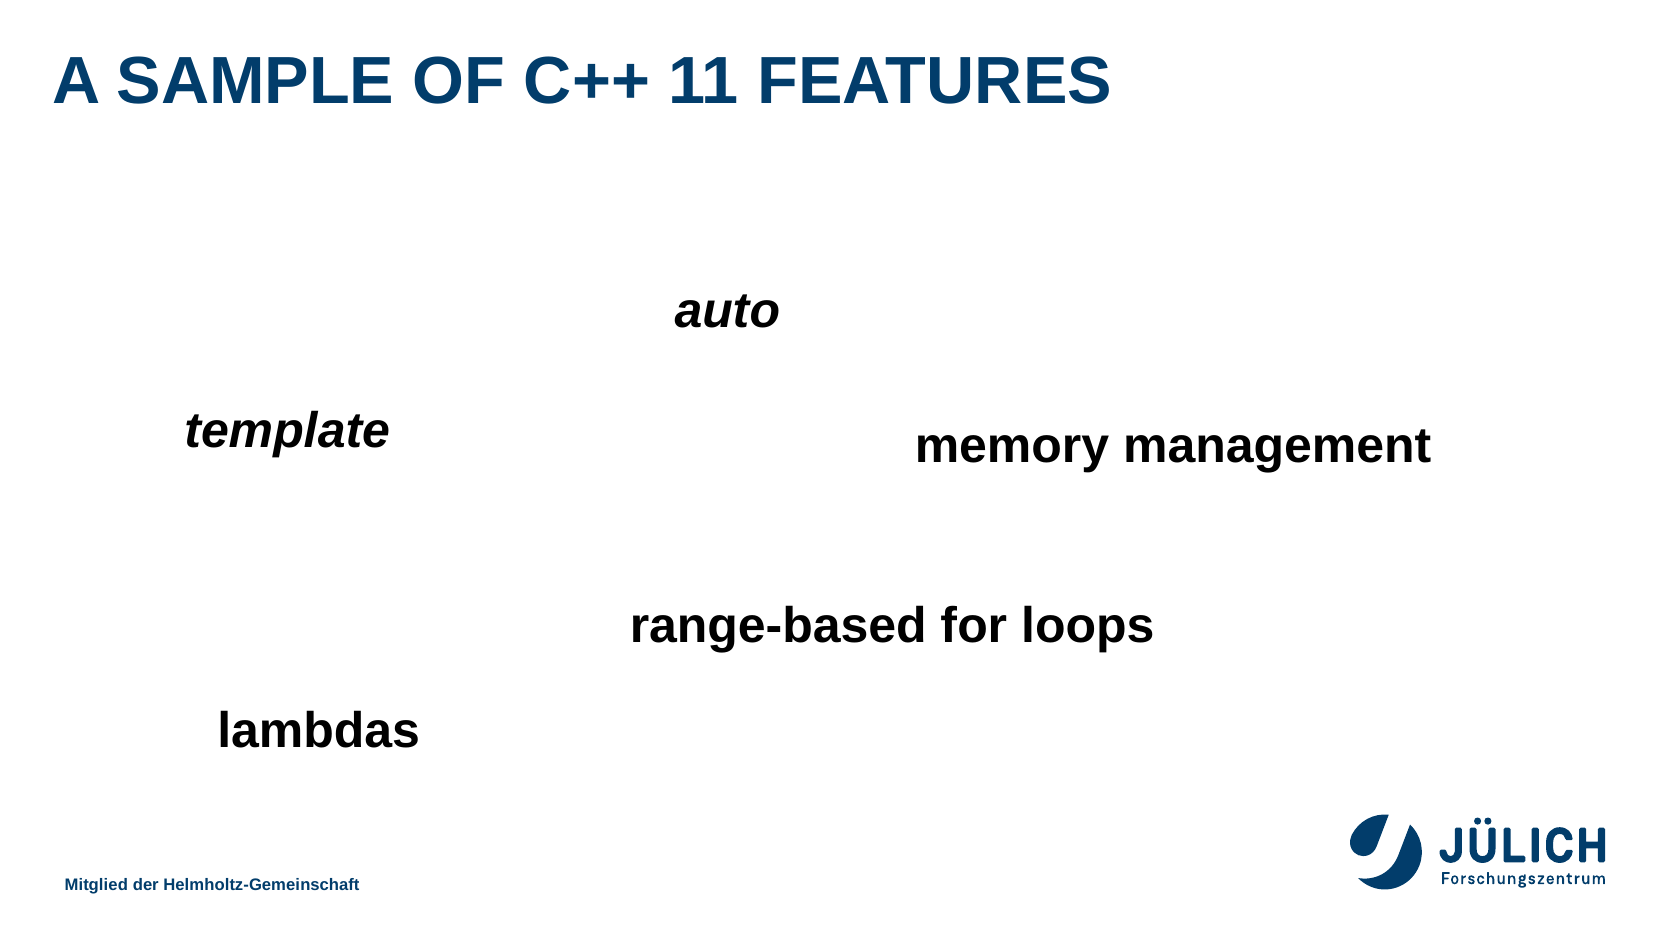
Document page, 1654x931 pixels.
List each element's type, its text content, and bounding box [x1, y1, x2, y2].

text_box memory management [900, 405, 1447, 481]
text_box lambdas [202, 690, 436, 766]
text_box range-based for loops [615, 585, 1170, 661]
title A Sample of C++ 11 Features [52, 43, 1606, 194]
text_box template [169, 390, 406, 465]
text_box auto [659, 270, 796, 346]
